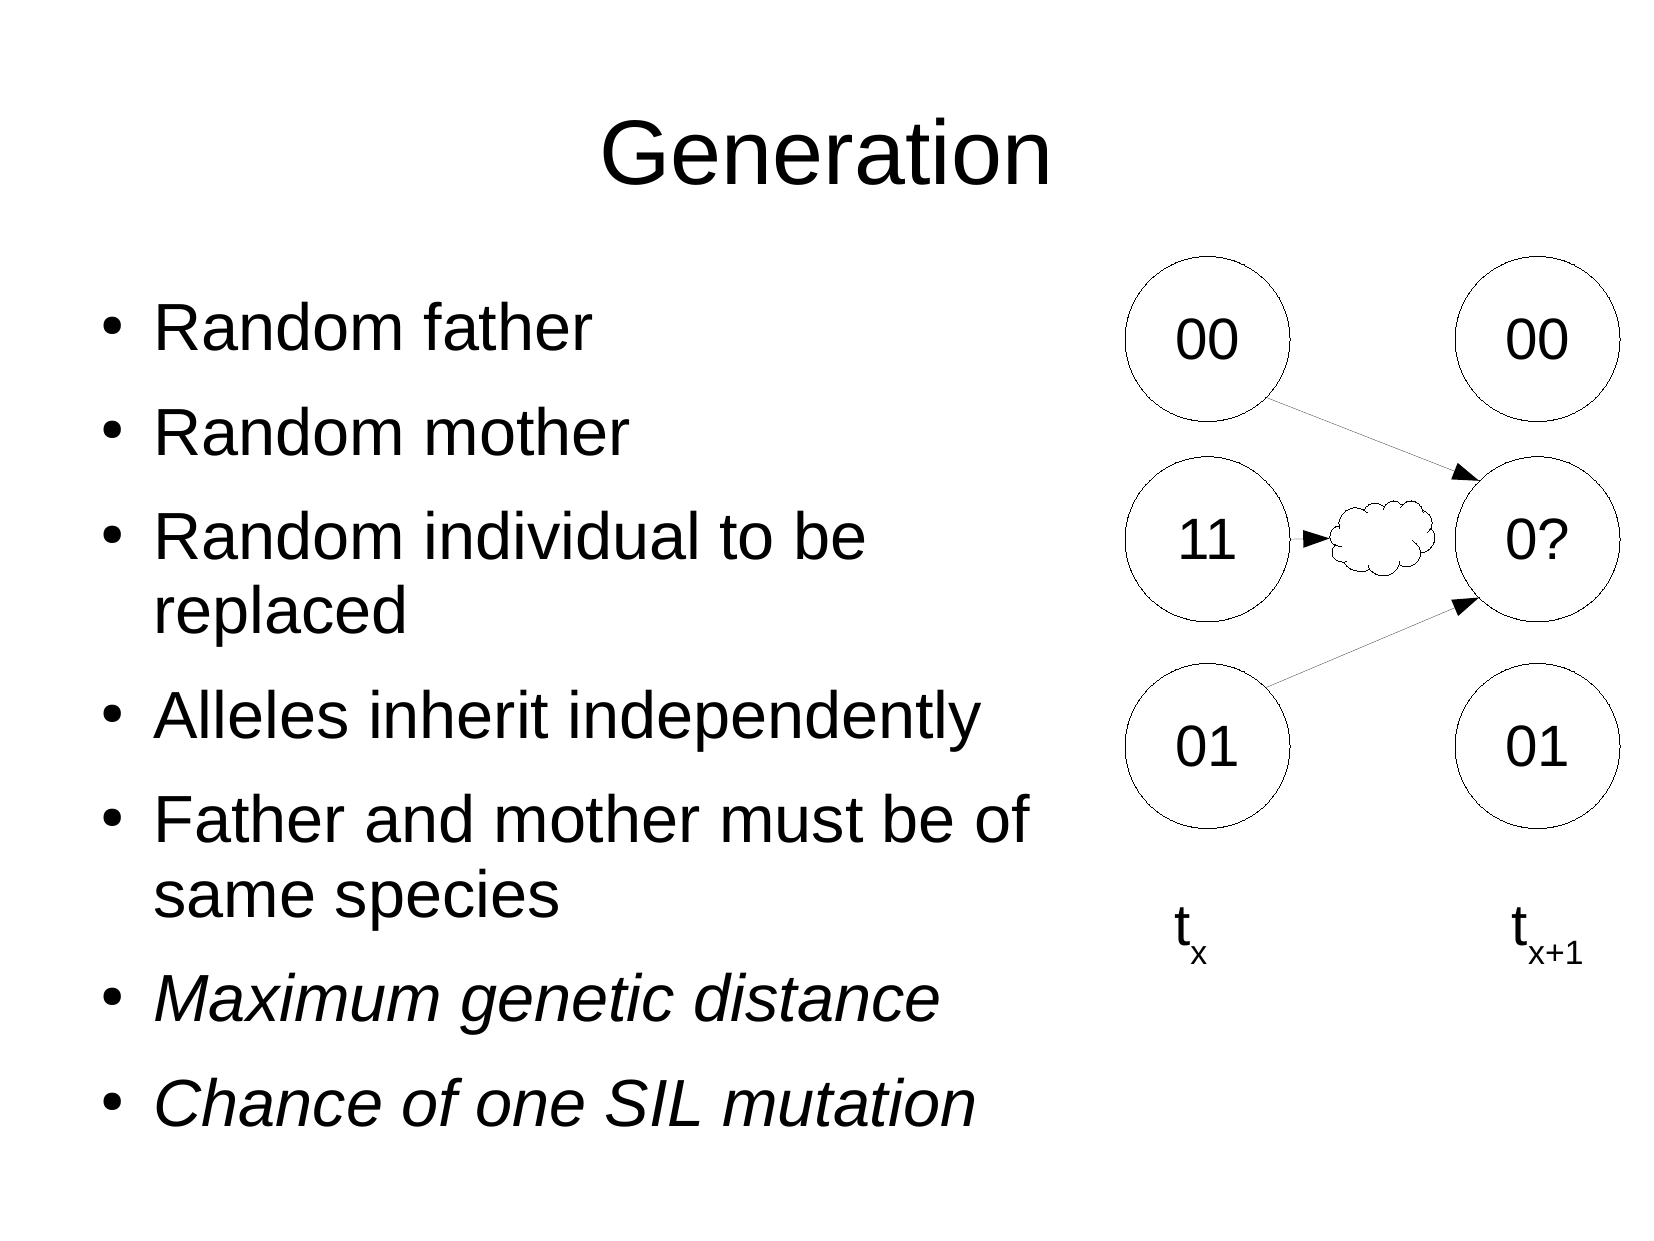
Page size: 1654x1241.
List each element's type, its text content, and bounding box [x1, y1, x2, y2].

text_box [1329, 500, 1435, 576]
text_box tx [1159, 885, 1223, 979]
list Random father Random mother Random individual to be replaced Alleles inherit independently Father and mother must be of same species Maximum genetic distance Chance of one SIL mutation [82, 290, 1036, 1201]
text_box 01 [1125, 663, 1291, 829]
text_box 01 [1455, 663, 1621, 829]
text_box tx+1 [1497, 885, 1599, 979]
text_box 0? [1455, 456, 1621, 622]
text_box 11 [1125, 456, 1291, 622]
text_box 00 [1455, 256, 1621, 422]
text_box 00 [1125, 256, 1291, 422]
title Generation [82, 49, 1571, 257]
